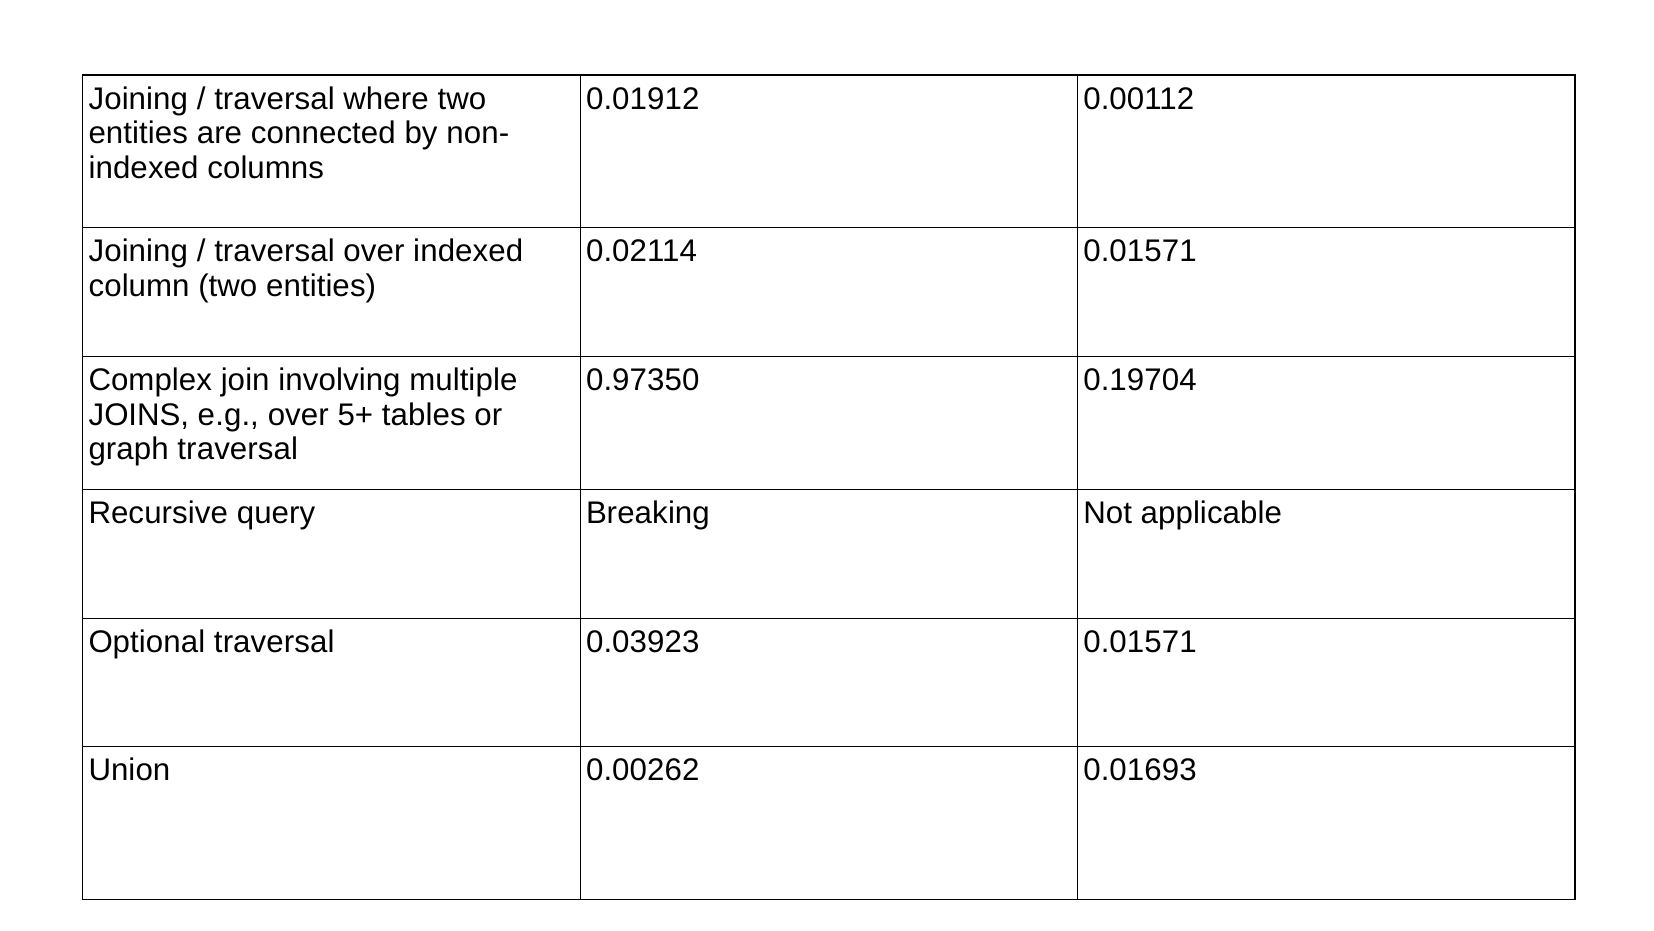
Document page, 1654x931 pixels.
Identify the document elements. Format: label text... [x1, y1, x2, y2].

table_header 0.00112 [1078, 76, 1574, 227]
table_cell Union [83, 747, 580, 899]
table_cell 0.03923 [581, 619, 1077, 746]
table_cell 0.02114 [581, 228, 1077, 356]
table_cell 0.97350 [581, 357, 1077, 489]
table_cell Breaking [581, 490, 1077, 618]
table_cell Joining / traversal over indexed column (two entities) [83, 228, 580, 356]
table_header 0.01912 [581, 76, 1077, 227]
table_cell Optional traversal [83, 619, 580, 746]
table_cell Complex join involving multiple JOINS, e.g., over 5+ tables or graph traversal [83, 357, 580, 489]
table_cell 0.01571 [1078, 619, 1574, 746]
table_cell Recursive query [83, 490, 580, 618]
table_cell Not applicable [1078, 490, 1574, 618]
table_cell 0.19704 [1078, 357, 1574, 489]
table_cell 0.01571 [1078, 228, 1574, 356]
table_cell 0.01693 [1078, 747, 1574, 899]
table_header Joining / traversal where two entities are connected by non-indexed columns [83, 76, 580, 227]
table_cell 0.00262 [581, 747, 1077, 899]
